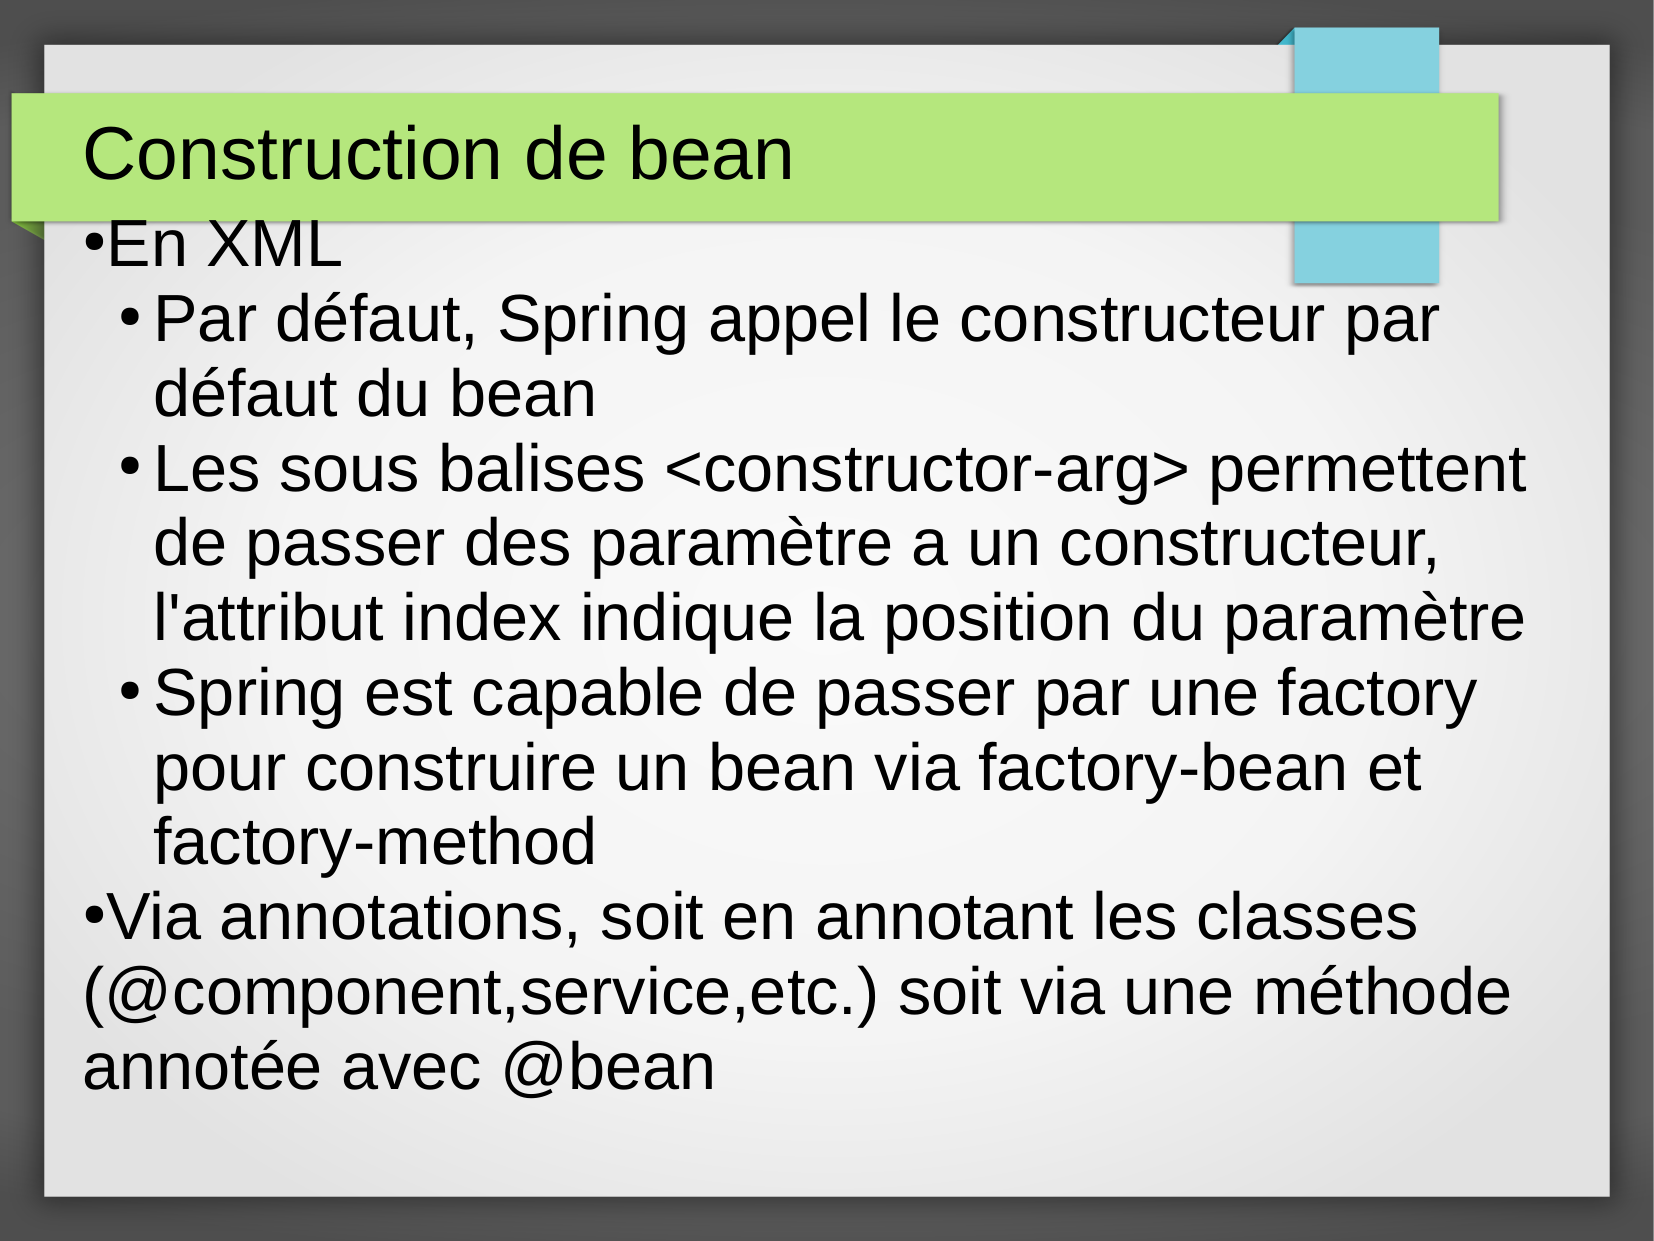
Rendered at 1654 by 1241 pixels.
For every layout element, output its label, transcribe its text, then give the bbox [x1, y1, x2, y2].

picture [0, 0, 1654, 1241]
subtitle En XML Par défaut, Spring appel le constructeur par défaut du bean Les sous balises <constructor-arg> permettent de passer des paramètre a un constructeur, l'attribut index indique la position du paramètre Spring est capable de passer par une factory pour construire un bean via factory-bean et factory-method Via annotations, soit en annotant les classes (@component,service,etc.) soit via une méthode annotée avec @bean [82, 206, 1571, 1104]
title Construction de bean [82, 94, 1264, 206]
